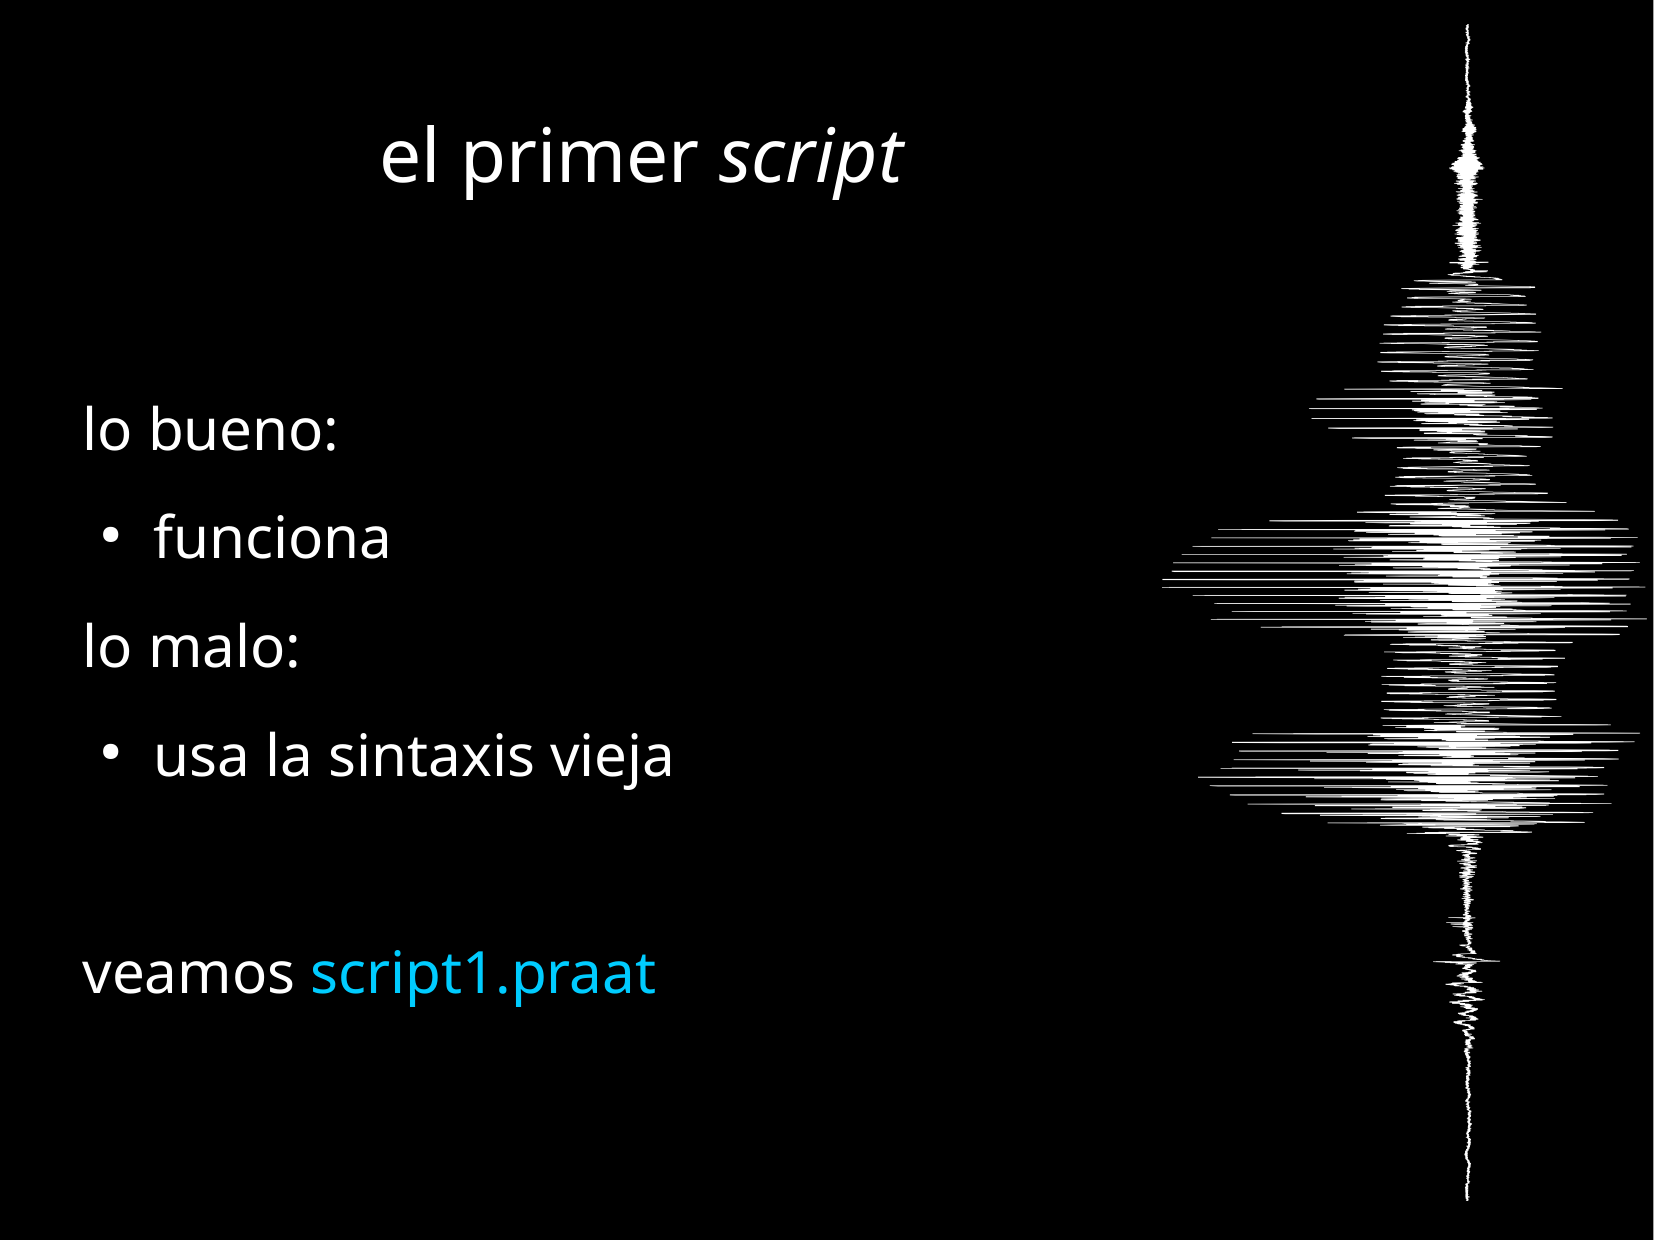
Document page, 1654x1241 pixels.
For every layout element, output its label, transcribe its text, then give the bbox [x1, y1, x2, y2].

picture [1162, 24, 1647, 1201]
title el primer script [82, 49, 1201, 257]
list lo bueno: funciona lo malo: usa la sintaxis vieja veamos script1.praat [82, 290, 1276, 1109]
